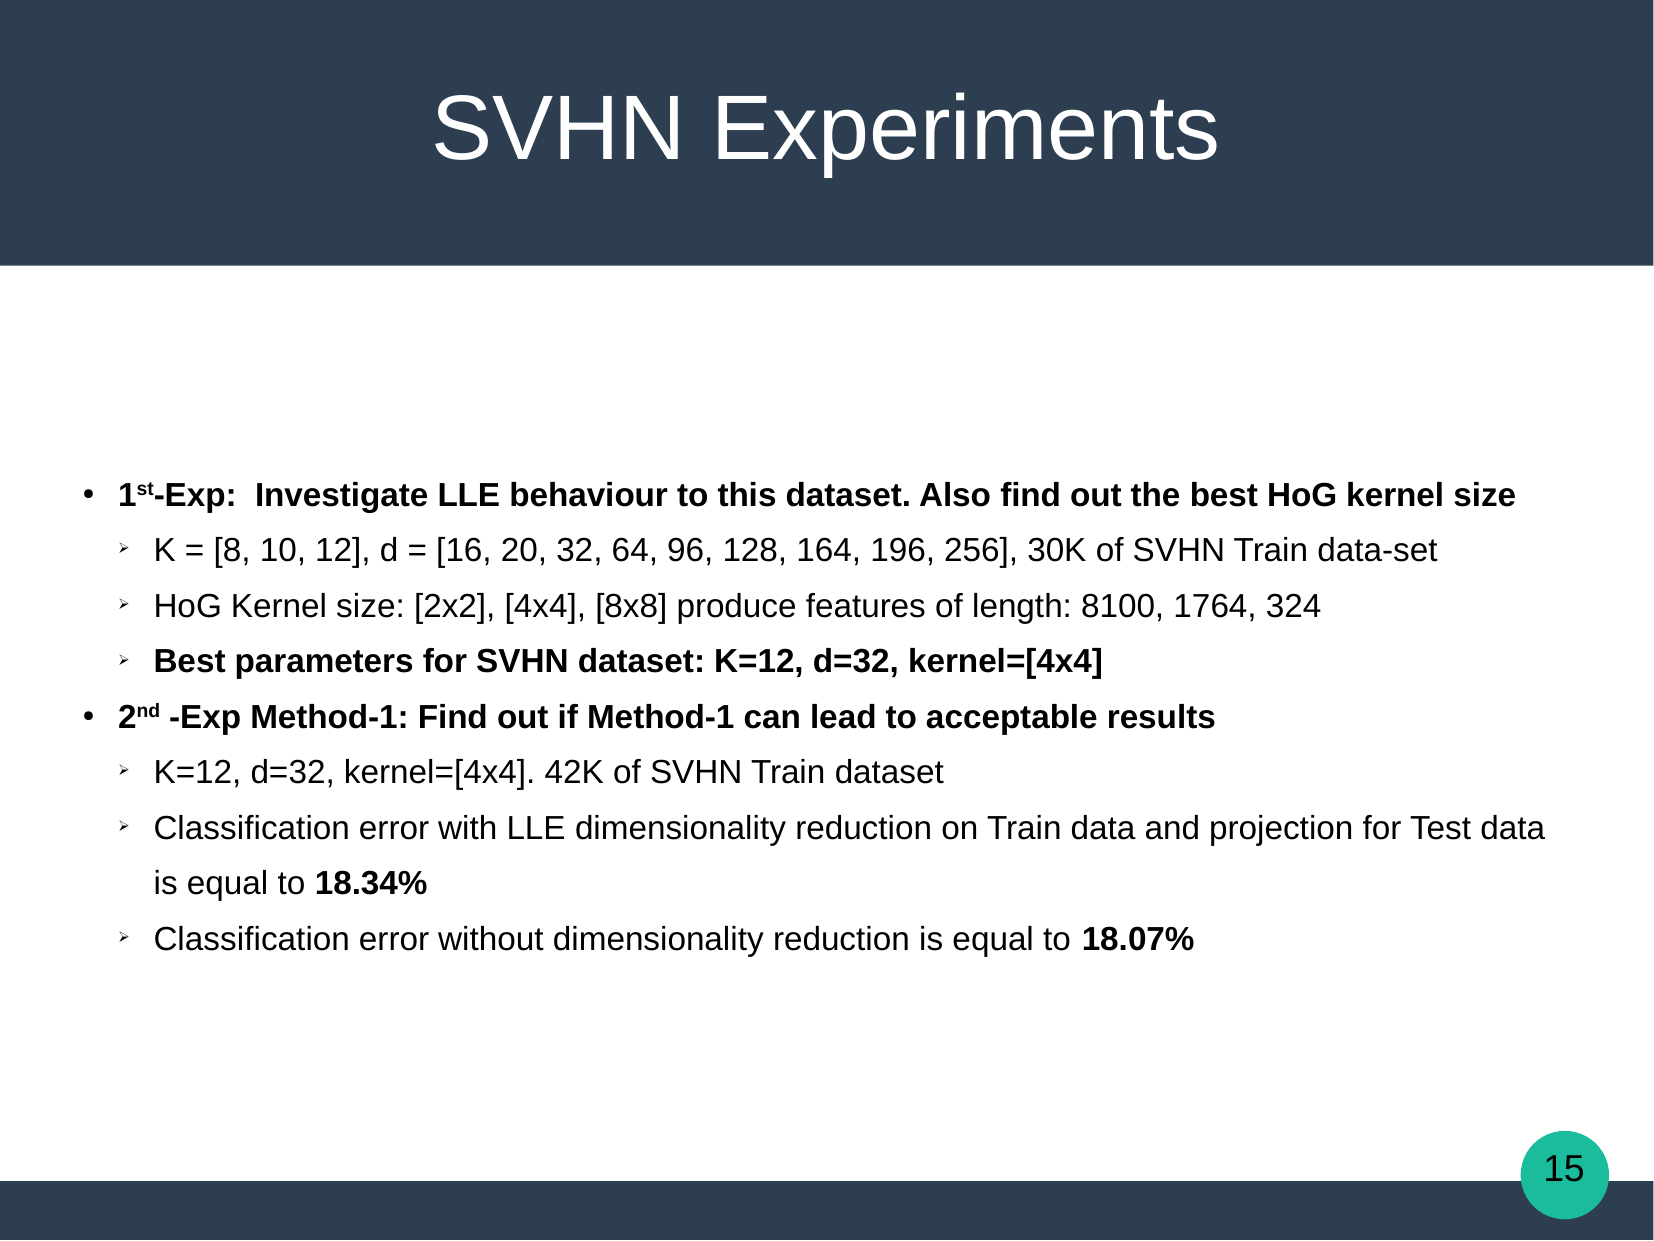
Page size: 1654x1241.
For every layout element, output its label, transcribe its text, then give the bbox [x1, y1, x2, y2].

title SVHN Experiments [59, 49, 1595, 207]
subtitle 1st-Exp: Investigate LLE behaviour to this dataset. Also find out the best HoG kernel size K = [8, 10, 12], d = [16, 20, 32, 64, 96, 128, 164, 196, 256], 30K of SVHN Train data-set HoG Kernel size: [2x2], [4x4], [8x8] produce features of length: 8100, 1764, 324 Best parameters for SVHN dataset: K=12, d=32, kernel=[4x4] 2nd -Exp Method-1: Find out if Method-1 can lead to acceptable results K=12, d=32, kernel=[4x4]. 42K of SVHN Train dataset Classification error with LLE dimensionality reduction on Train data and projection for Test data is equal to 18.34% Classification error without dimensionality reduction is equal to 18.07% [82, 290, 1571, 1126]
text_box <number> [1528, 1140, 1654, 1223]
